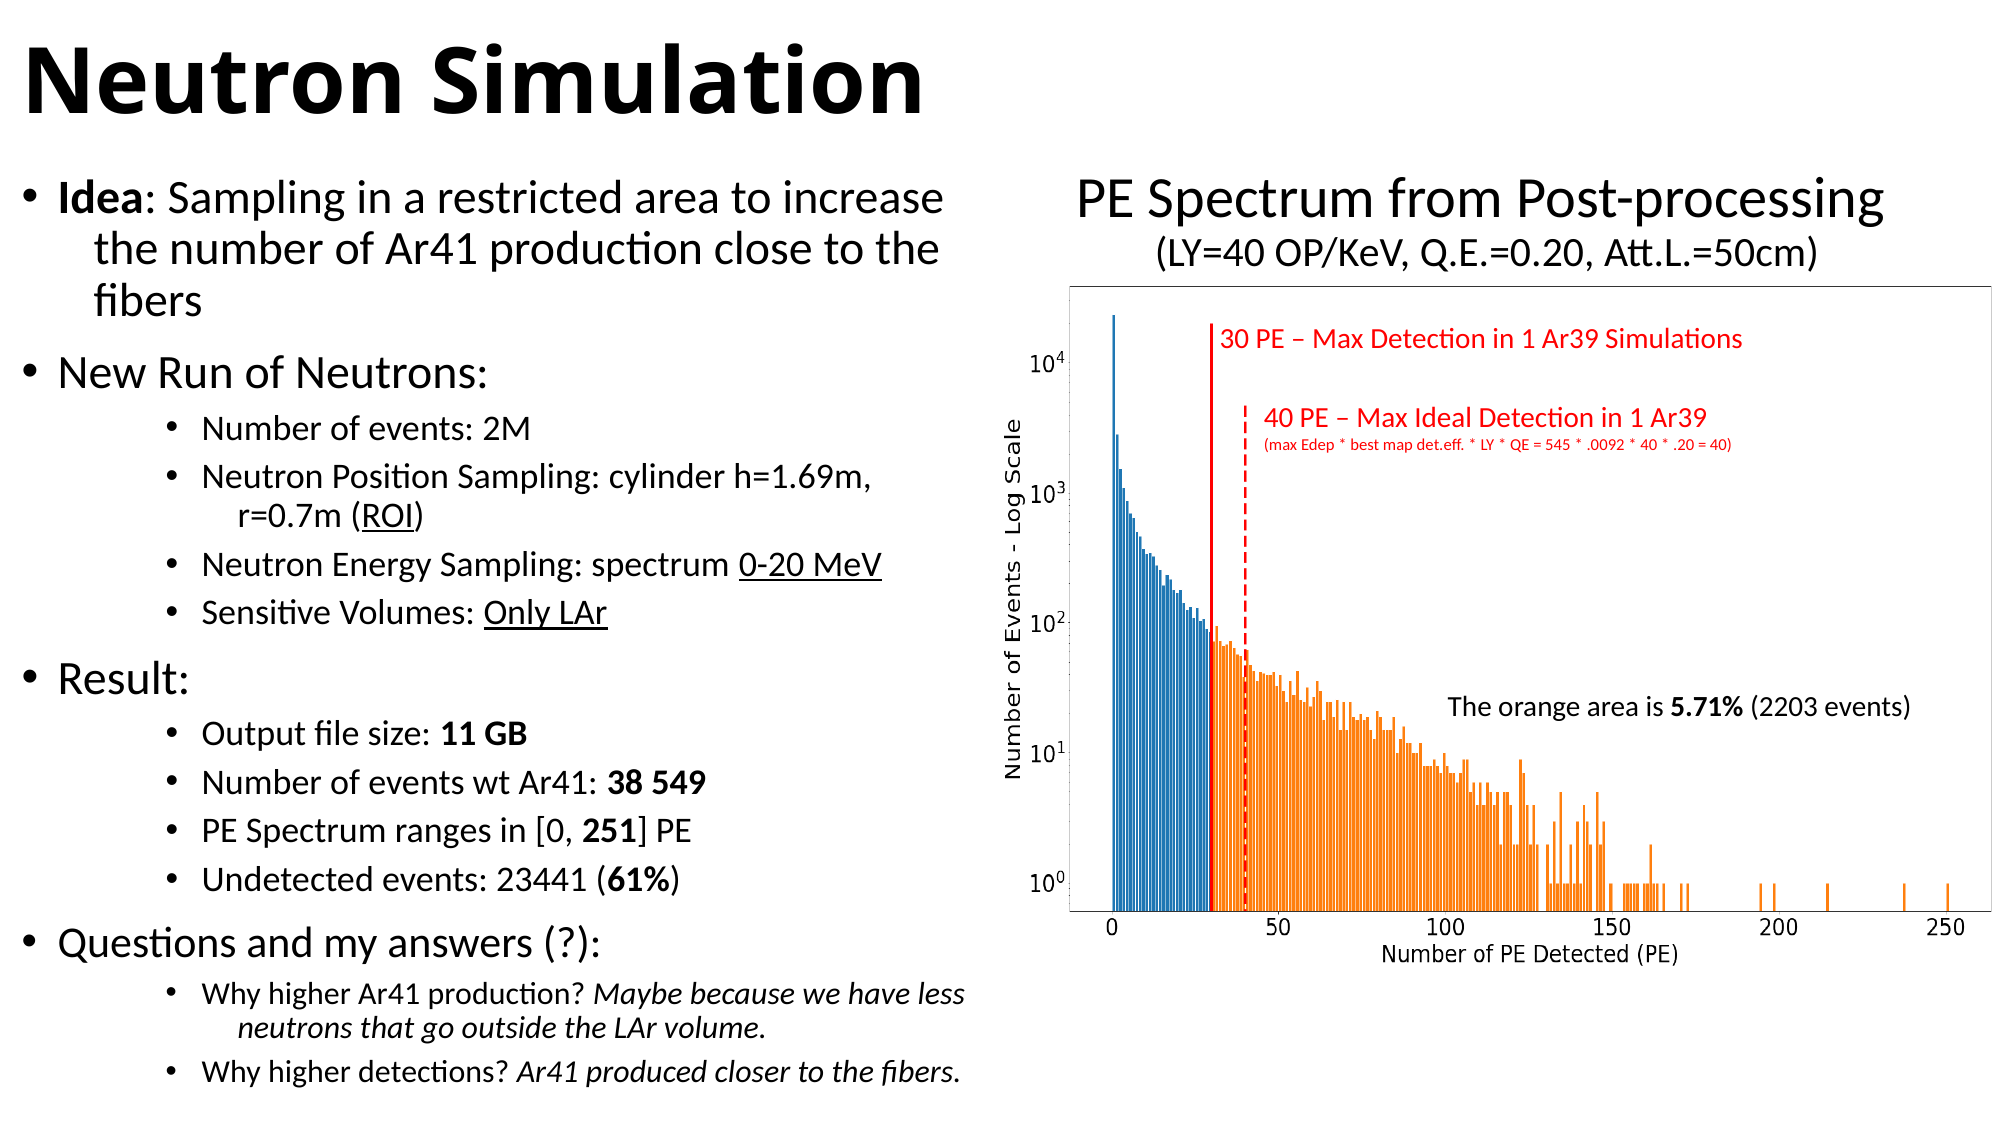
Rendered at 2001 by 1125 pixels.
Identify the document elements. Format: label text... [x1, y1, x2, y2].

text_box 40 PE – Max Ideal Detection in 1 Ar39 (max Edep * best map det.eff. * LY * QE = 545 * .0092 * 40 * .20 = 40) [1248, 391, 1943, 501]
title Neutron Simulation [6, 8, 1988, 159]
text_box 30 PE – Max Detection in 1 Ar39 Simulations [1204, 311, 1913, 407]
list Idea: Sampling in a restricted area to increase the number of Ar41 production close to the fibers New Run of Neutrons: Number of events: 2M Neutron Position Sampling: cylinder h=1.69m, r=0.7m (ROI) Neutron Energy Sampling: spectrum 0-20 MeV Sensitive Volumes: Only LAr Result: Output file size: 11 GB Number of events wt Ar41: 38 549 PE Spectrum ranges in [0, 251] PE Undetected events: 23441 (61%) Questions and my answers (?): Why higher Ar41 production? Maybe because we have less neutrons that go outside the LAr volume. Why higher detections? Ar41 produced closer to the fibers. [6, 160, 988, 1102]
list PE Spectrum from Post-processing (LY=40 OP/KeV, Q.E.=0.20, Att.L.=50cm) [986, 160, 1988, 312]
text_box The orange area is 5.71% (2203 events) [1432, 679, 1930, 765]
picture [1000, 281, 1995, 972]
